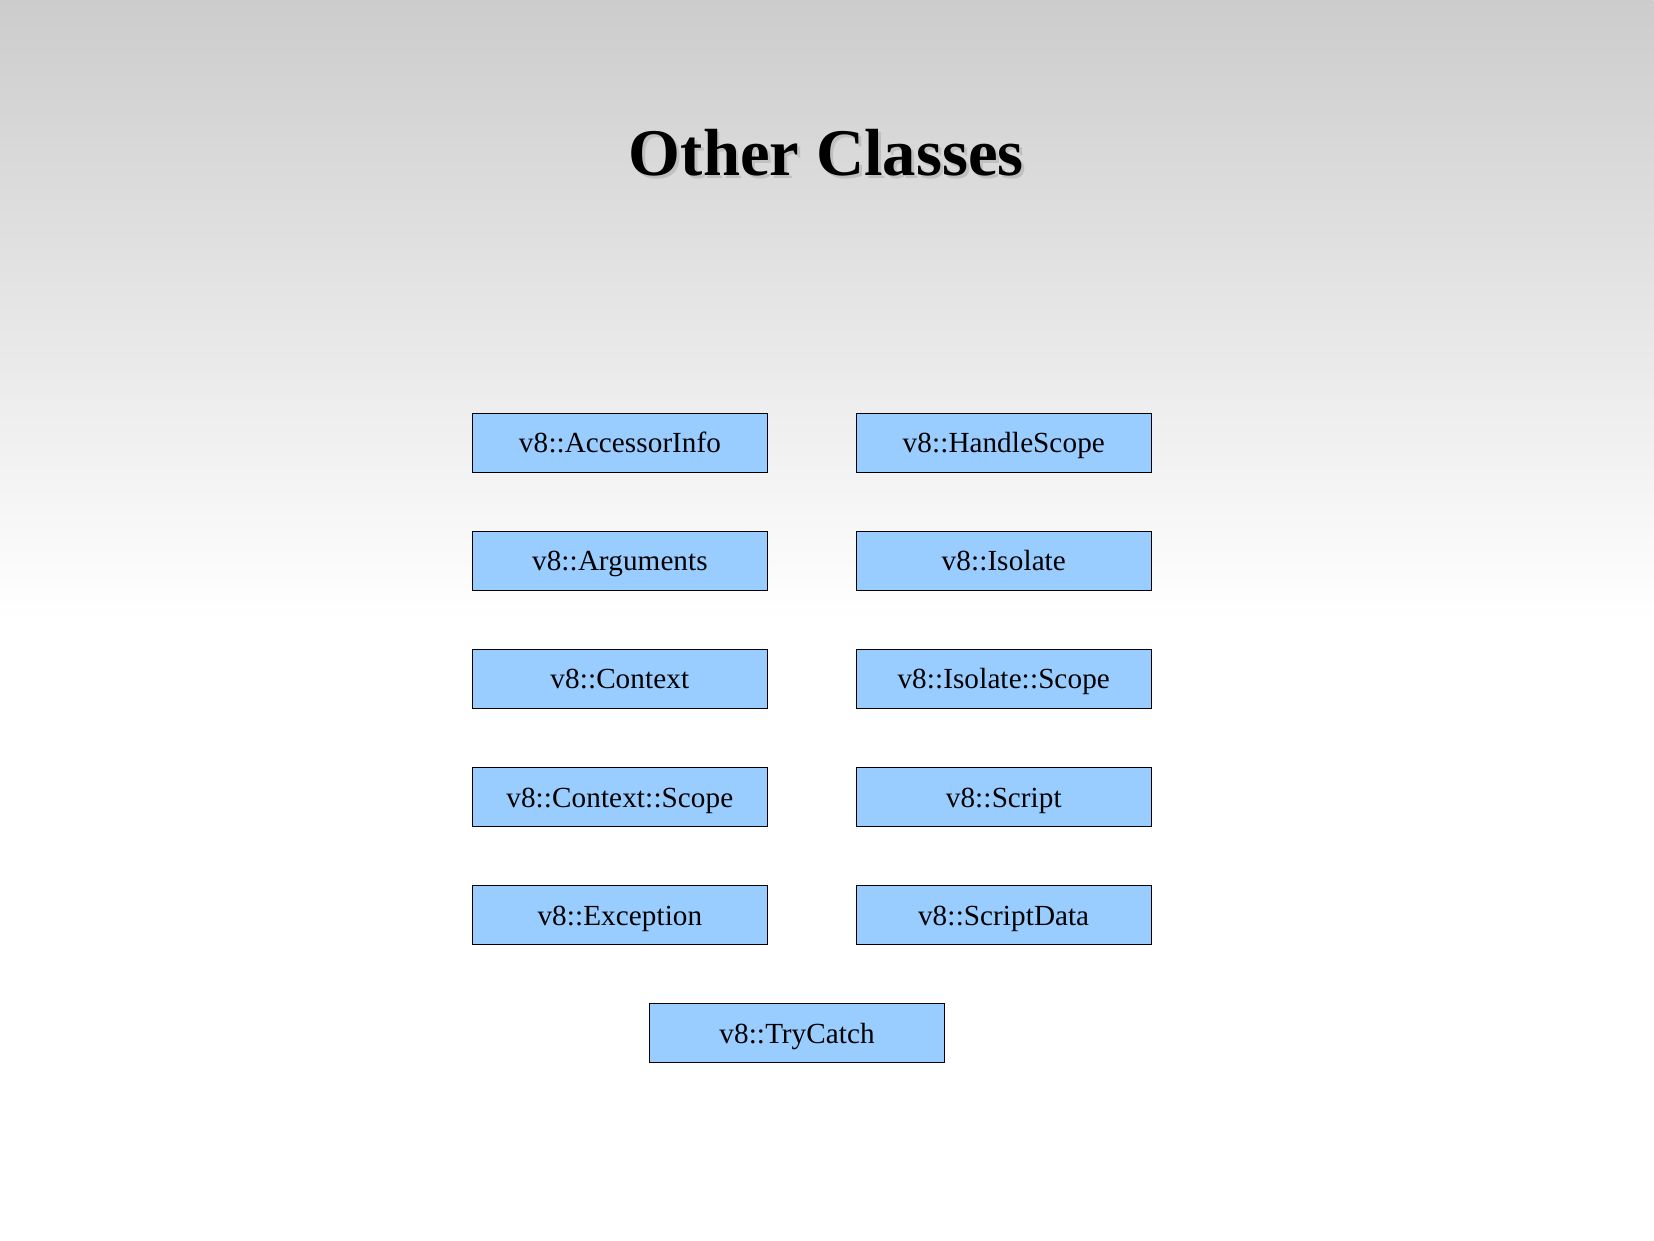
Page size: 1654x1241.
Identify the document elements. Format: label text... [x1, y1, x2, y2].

text_box v8::TryCatch [649, 1003, 945, 1063]
title Other Classes [82, 56, 1571, 250]
text_box v8::Isolate [856, 531, 1152, 591]
text_box v8::Script [856, 767, 1152, 827]
text_box v8::ScriptData [856, 885, 1152, 945]
text_box v8::AccessorInfo [472, 413, 768, 473]
text_box v8::Context [472, 649, 768, 709]
text_box v8::Context::Scope [472, 767, 768, 827]
text_box v8::HandleScope [856, 413, 1152, 473]
text_box v8::Exception [472, 885, 768, 945]
text_box v8::Arguments [472, 531, 768, 591]
text_box v8::Isolate::Scope [856, 649, 1152, 709]
